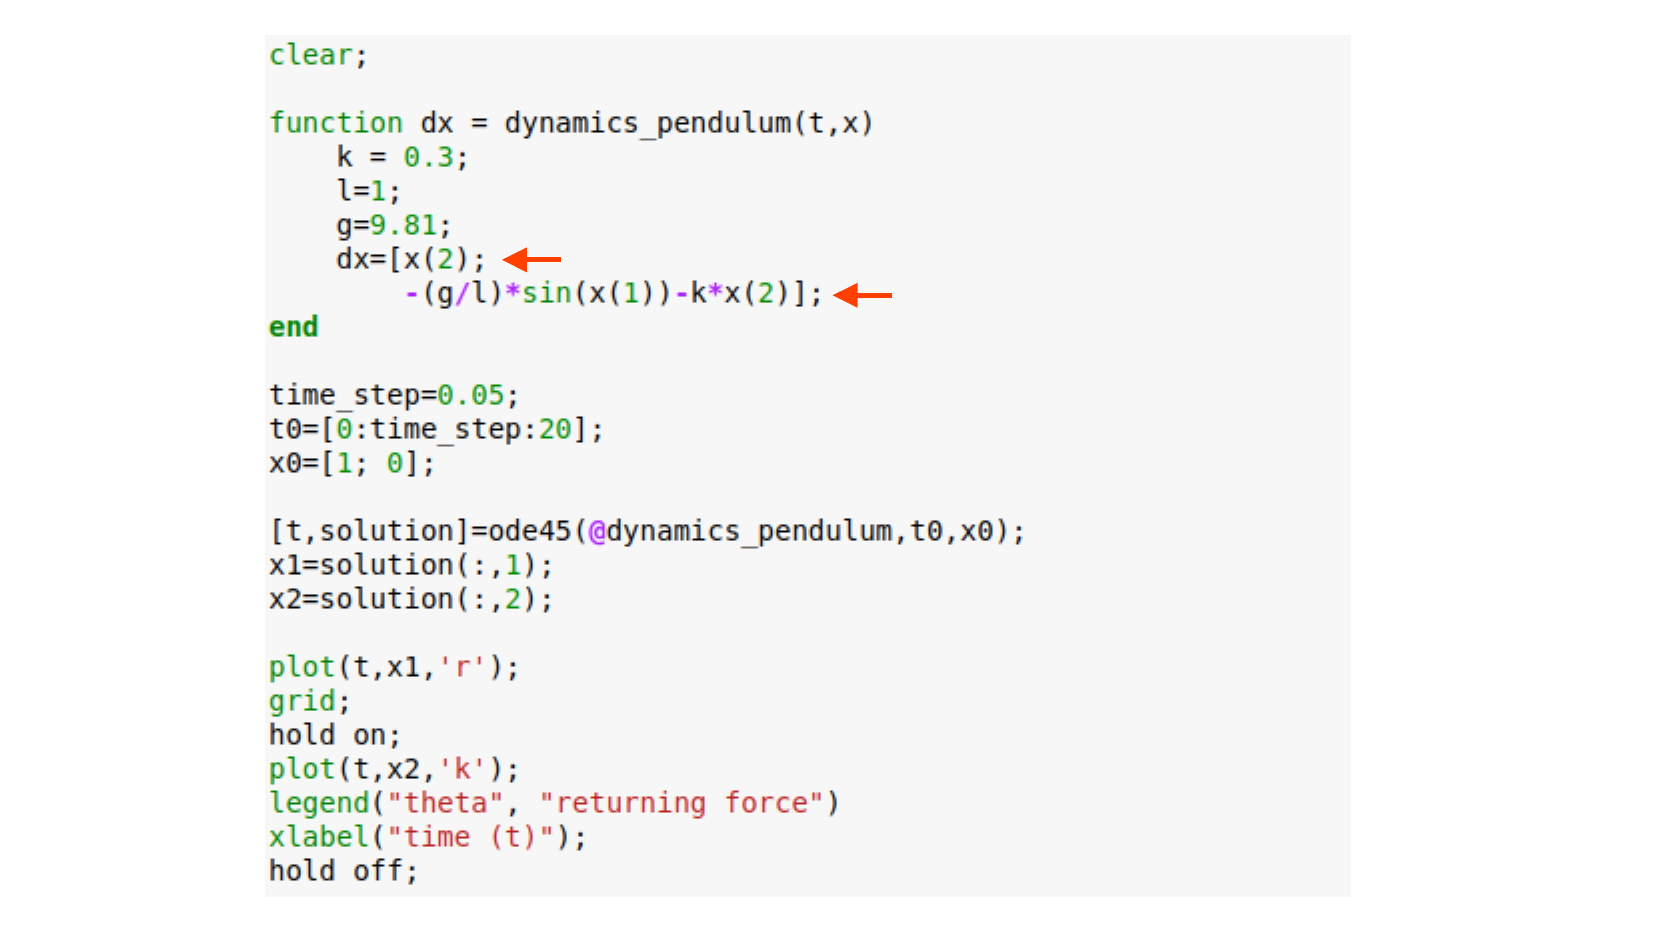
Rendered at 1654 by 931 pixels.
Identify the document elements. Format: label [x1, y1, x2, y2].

picture [265, 35, 1351, 897]
